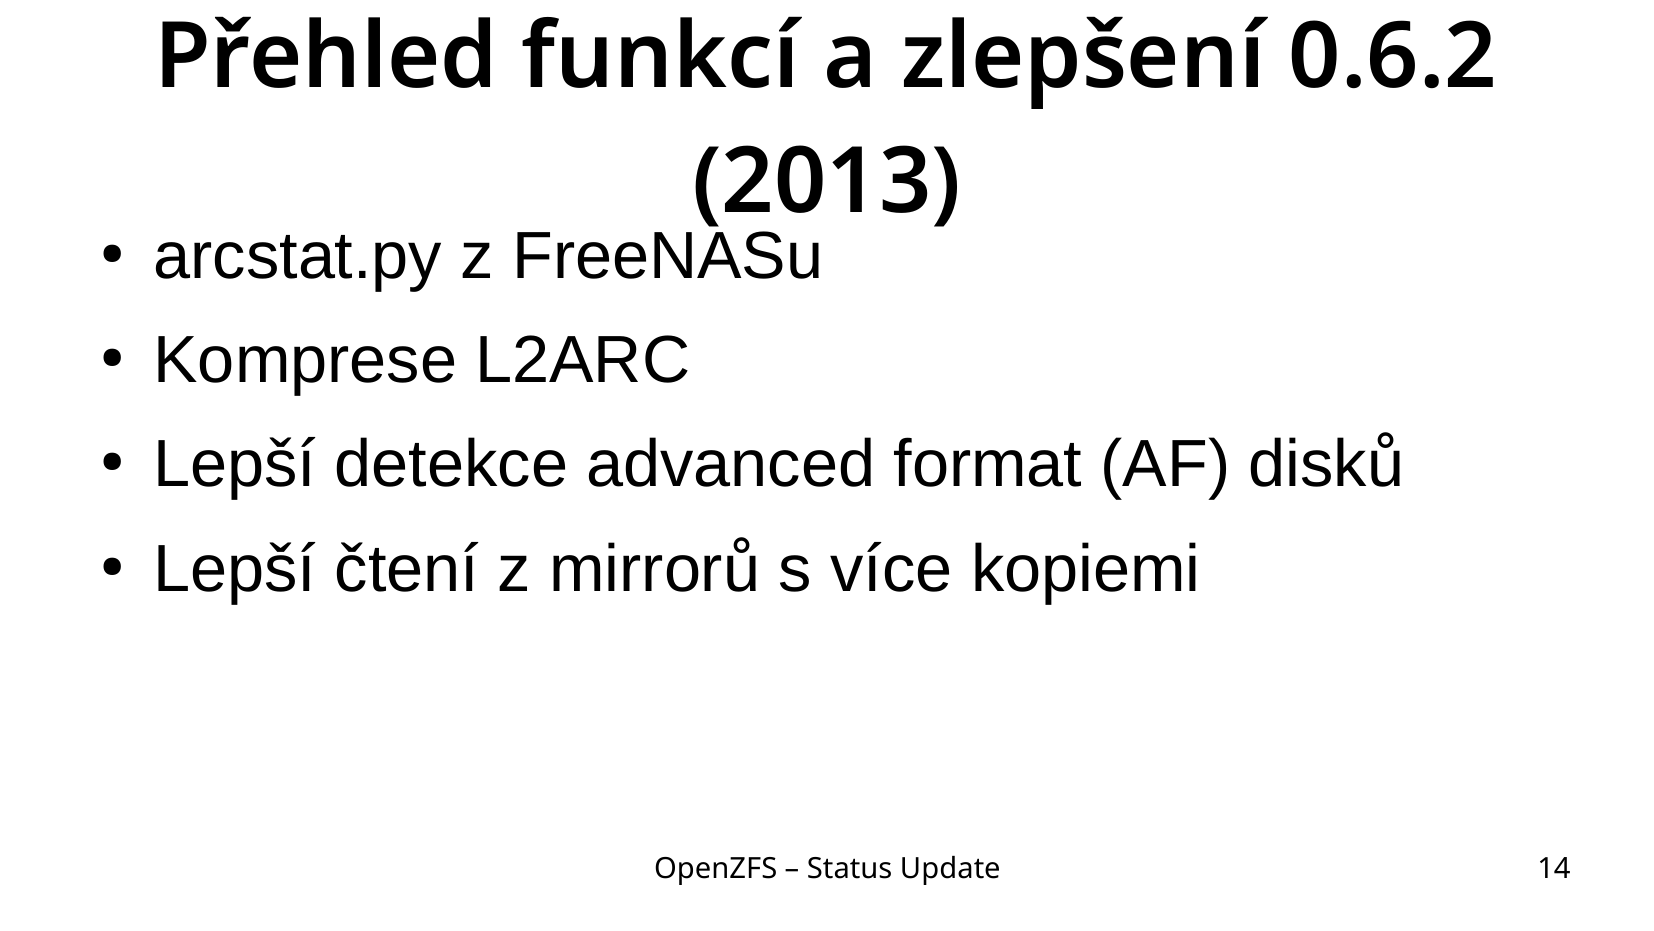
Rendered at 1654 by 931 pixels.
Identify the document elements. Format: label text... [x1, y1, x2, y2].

list arcstat.py z FreeNASu Komprese L2ARC Lepší detekce advanced format (AF) disků Lepší čtení z mirrorů s více kopiemi [82, 217, 1571, 826]
title Přehled funkcí a zlepšení 0.6.2 (2013) [82, 37, 1571, 193]
